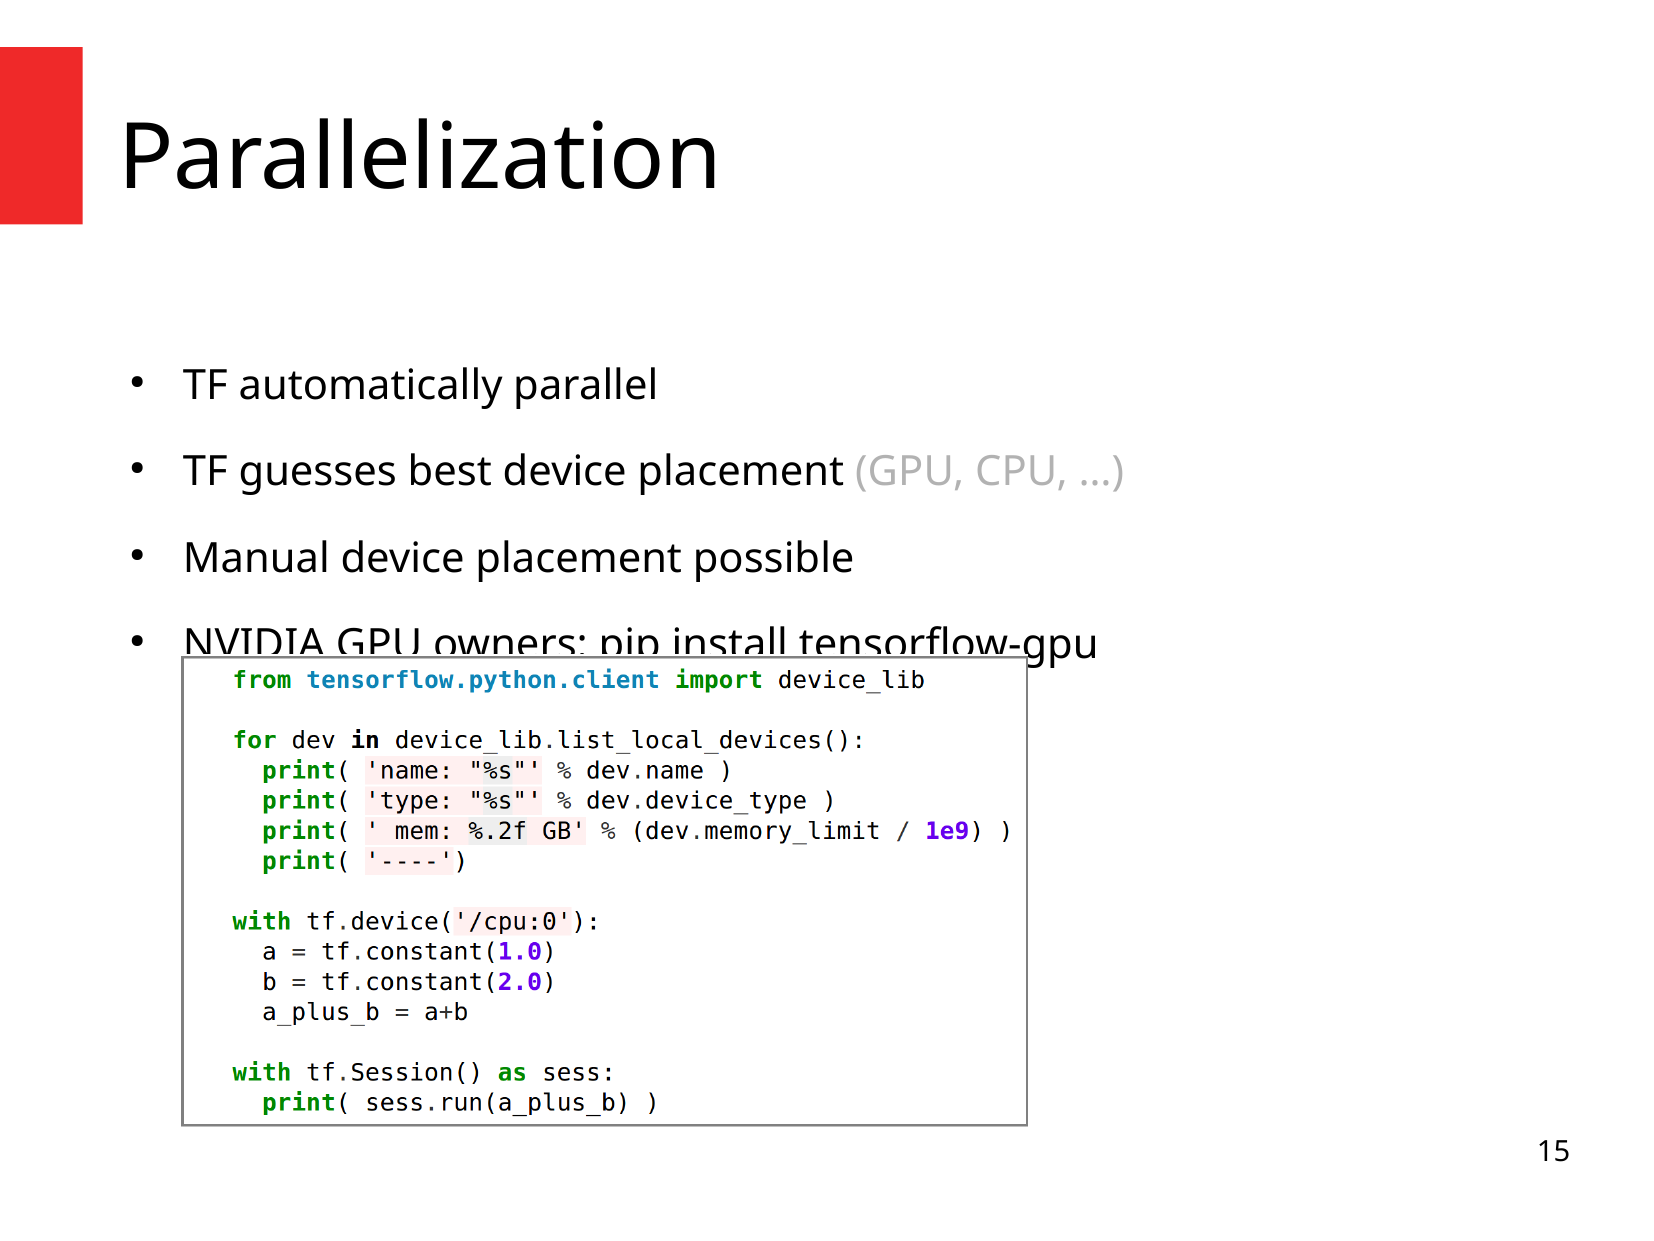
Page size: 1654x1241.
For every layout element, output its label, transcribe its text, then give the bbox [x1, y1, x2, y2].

title Parallelization [118, 49, 1571, 257]
list TF automatically parallel TF guesses best device placement (GPU, CPU, …) Manual device placement possible NVIDIA GPU owners: pip install tensorflow-gpu [112, 354, 1529, 1074]
picture [180, 654, 1028, 1127]
